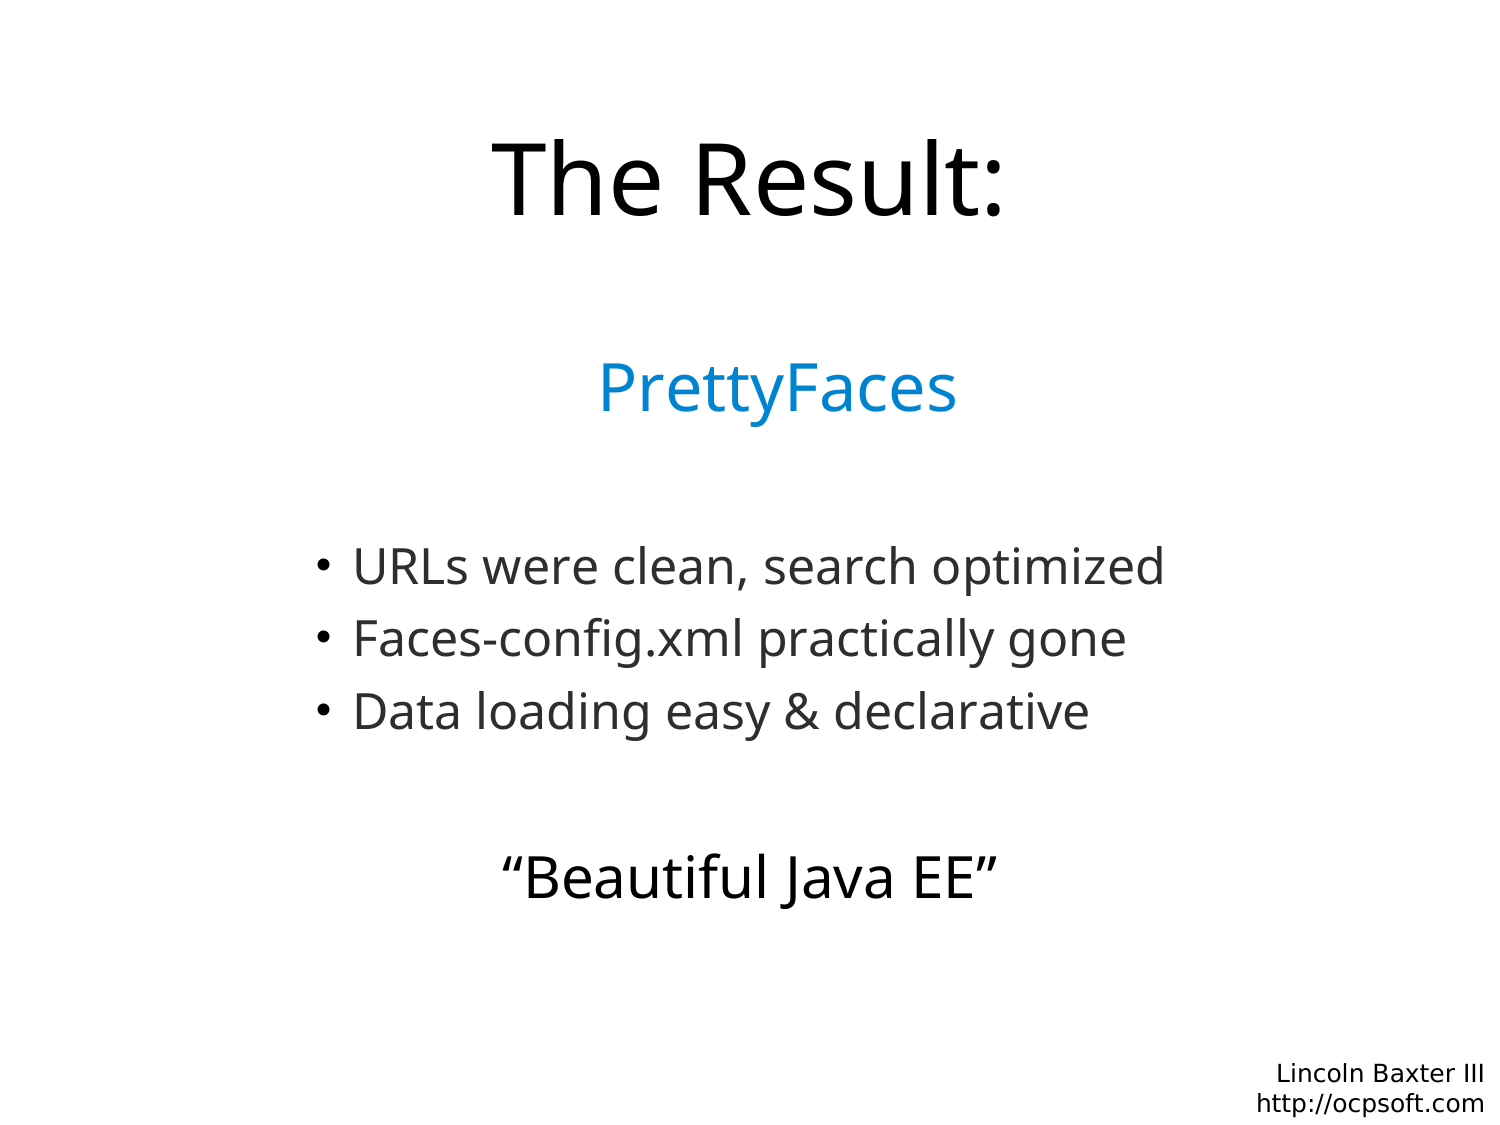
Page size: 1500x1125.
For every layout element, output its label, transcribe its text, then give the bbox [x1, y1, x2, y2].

title The Result: [75, 104, 1425, 246]
list PrettyFaces URLs were clean, search optimized Faces-config.xml practically gone Data loading easy & declarative “Beautiful Java EE” [0, 337, 1500, 931]
